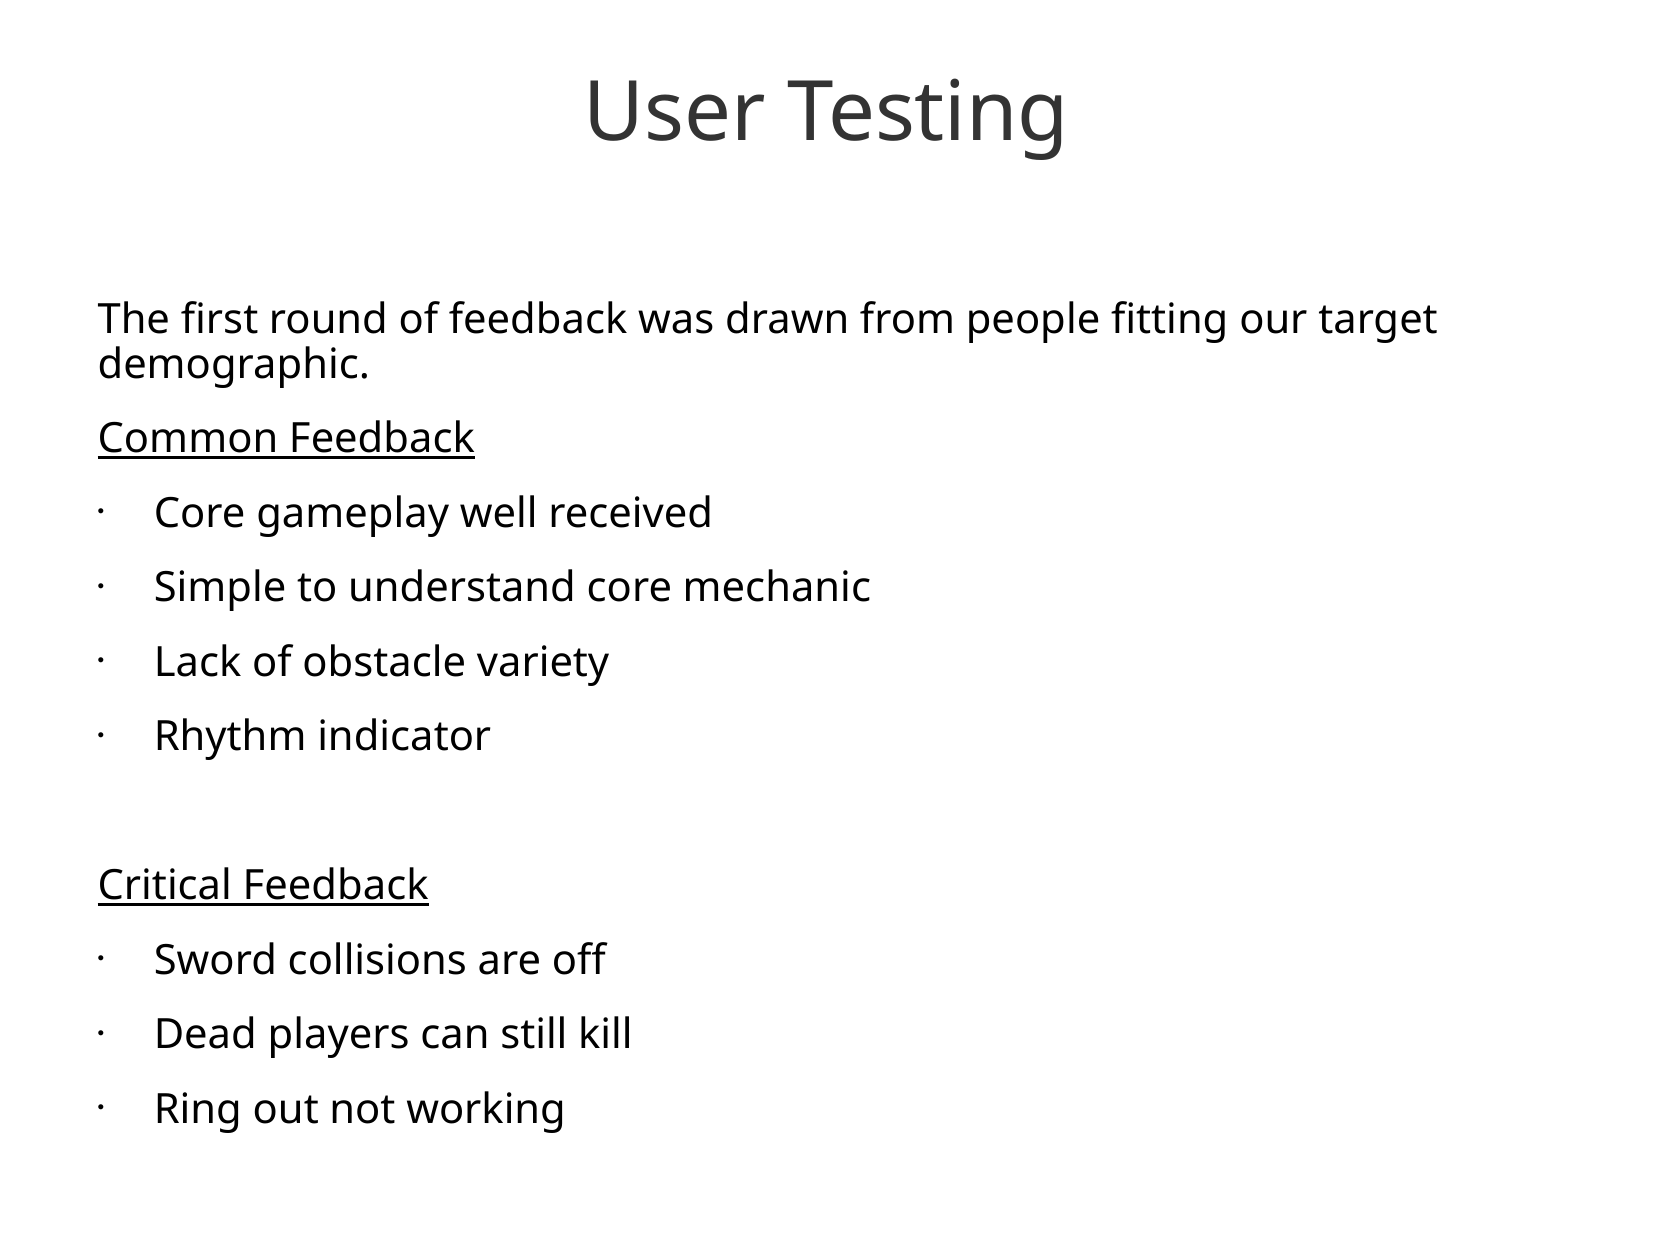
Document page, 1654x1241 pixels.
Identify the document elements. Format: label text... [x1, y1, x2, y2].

title User Testing [82, 49, 1571, 257]
list The first round of feedback was drawn from people fitting our target demographic. Common Feedback Core gameplay well received Simple to understand core mechanic Lack of obstacle variety Rhythm indicator Critical Feedback Sword collisions are off Dead players can still kill Ring out not working [82, 290, 1571, 1109]
